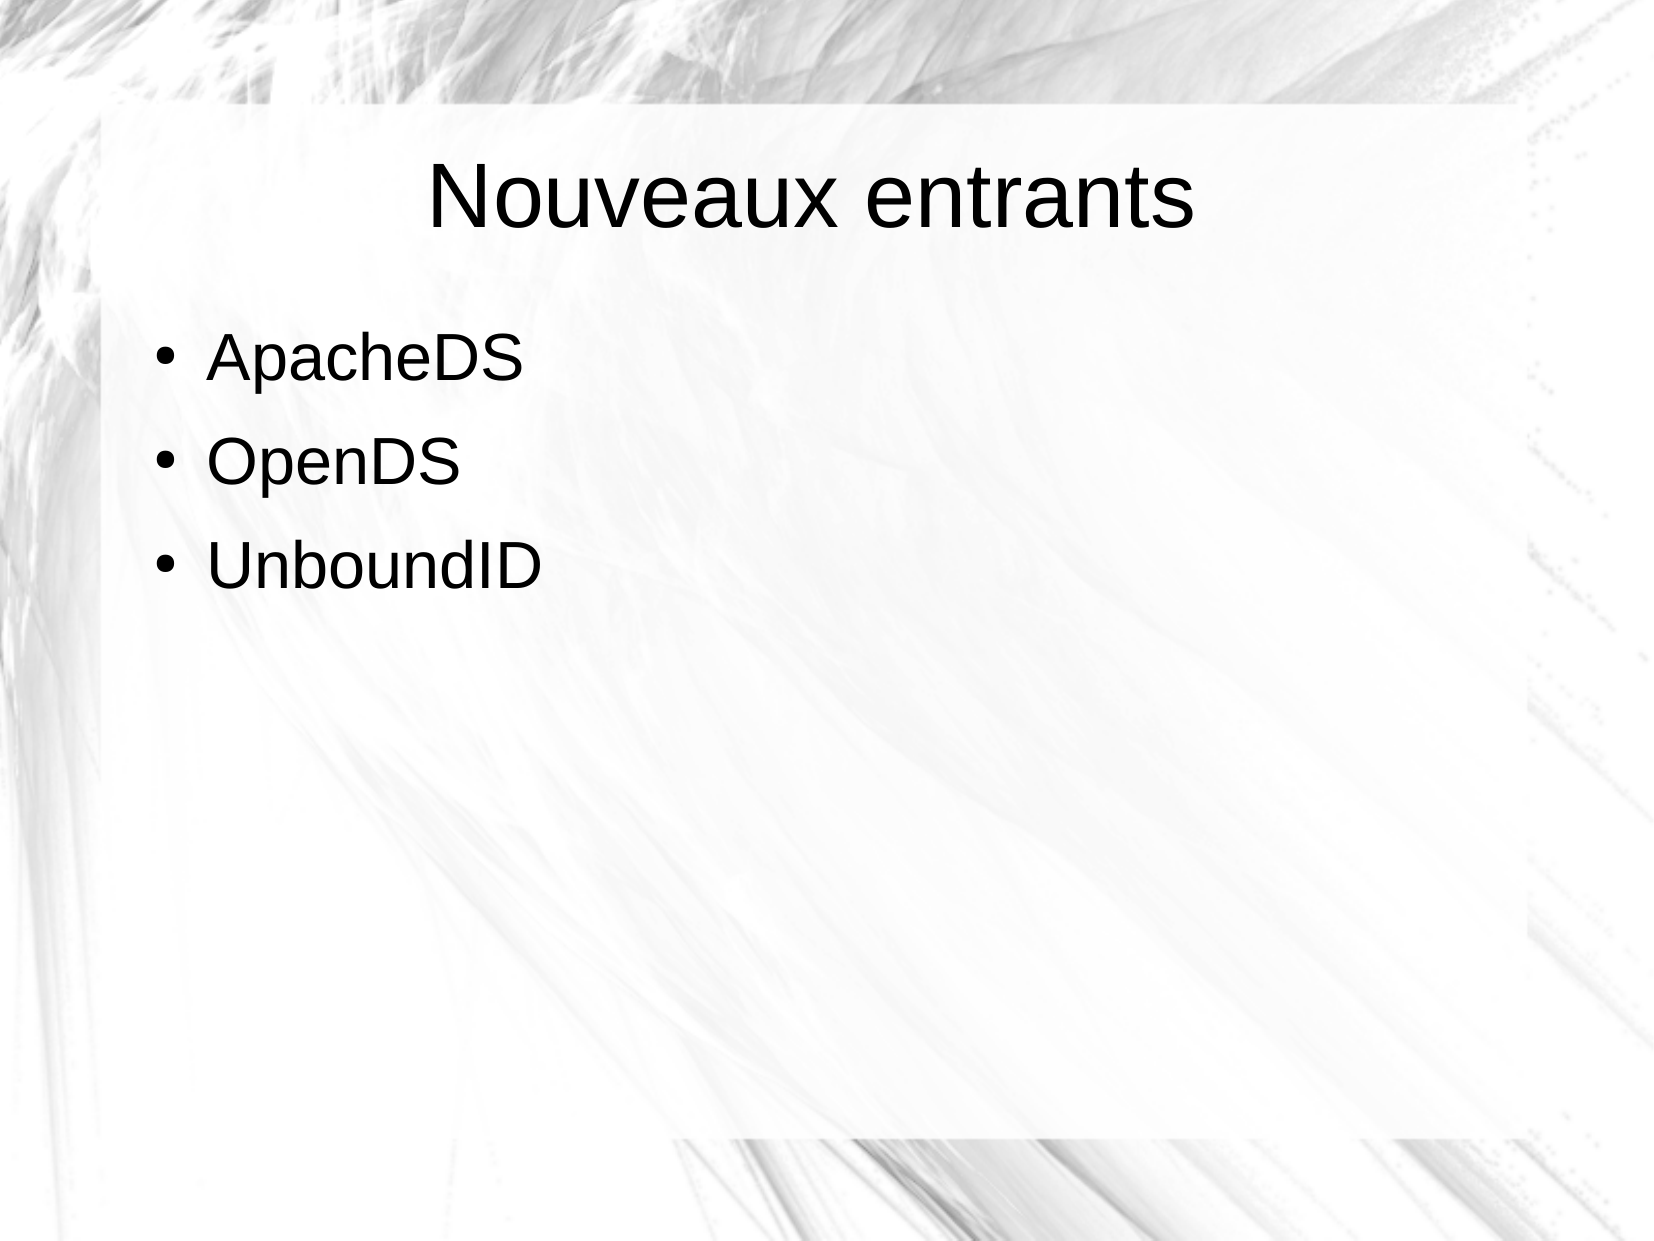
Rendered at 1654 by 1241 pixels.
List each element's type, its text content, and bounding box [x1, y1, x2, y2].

picture [0, 0, 1654, 1241]
title Nouveaux entrants [118, 112, 1506, 281]
list ApacheDS OpenDS UnboundID [118, 319, 1571, 931]
